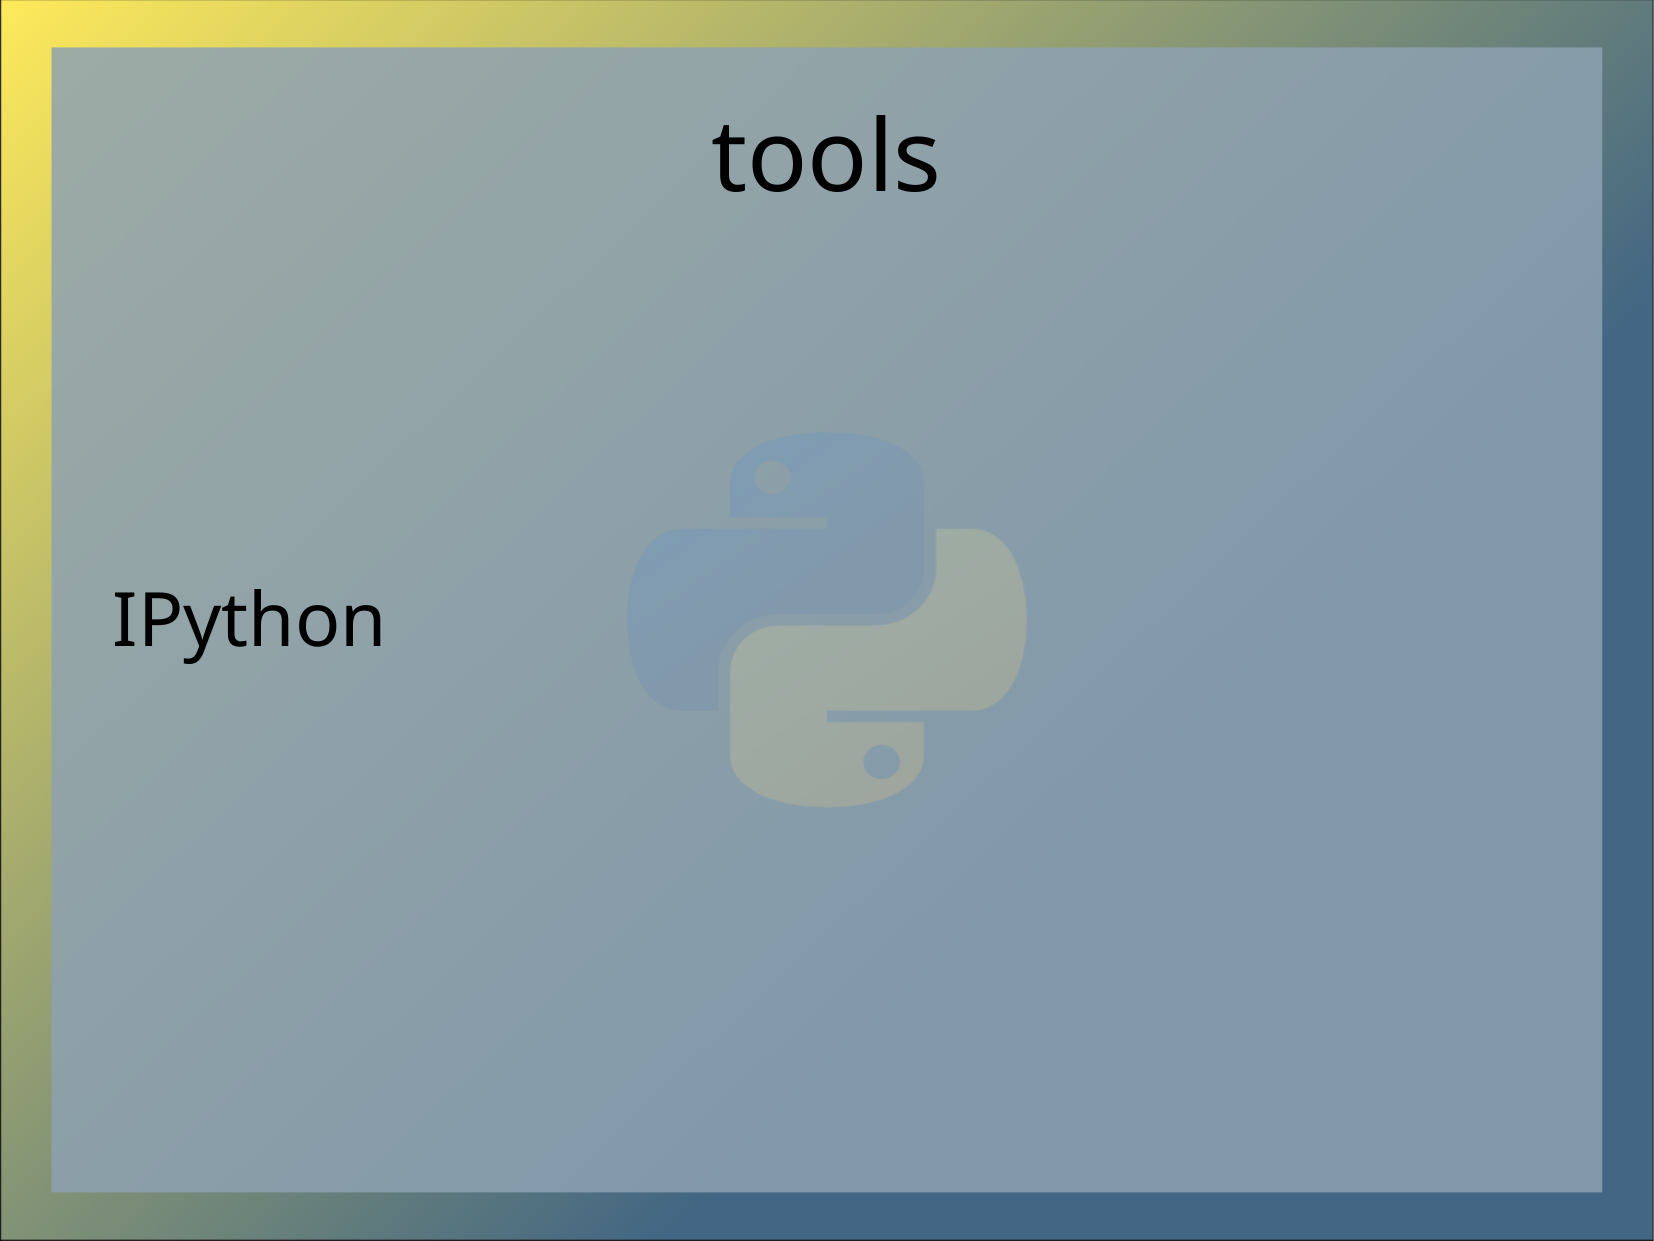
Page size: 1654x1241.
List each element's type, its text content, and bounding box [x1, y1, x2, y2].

picture [0, 0, 1654, 1241]
title tools [82, 49, 1571, 257]
list IPython [82, 566, 1571, 674]
